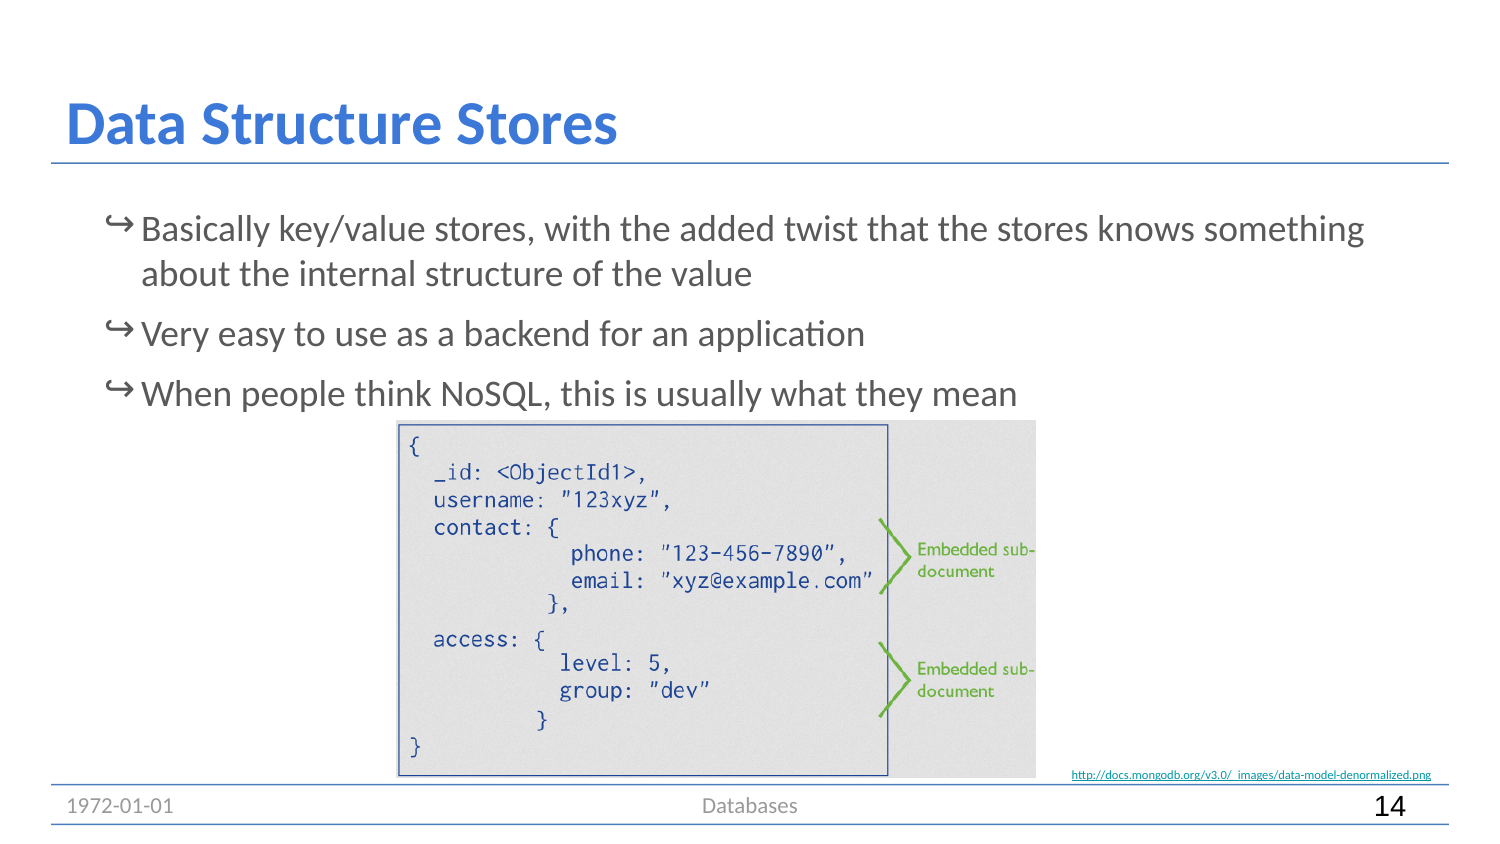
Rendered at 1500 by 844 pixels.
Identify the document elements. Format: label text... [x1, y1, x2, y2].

title Data Structure Stores [51, 72, 1449, 167]
list Basically key/value stores, with the added twist that the stores knows something about the internal structure of the value Very easy to use as a backend for an application When people think NoSQL, this is usually what they mean [51, 189, 1449, 750]
text_box http://docs.mongodb.org/v3.0/_images/data-model-denormalized.png [988, 752, 1449, 783]
slide_number <number> [1358, 784, 1449, 825]
picture [396, 420, 1036, 778]
